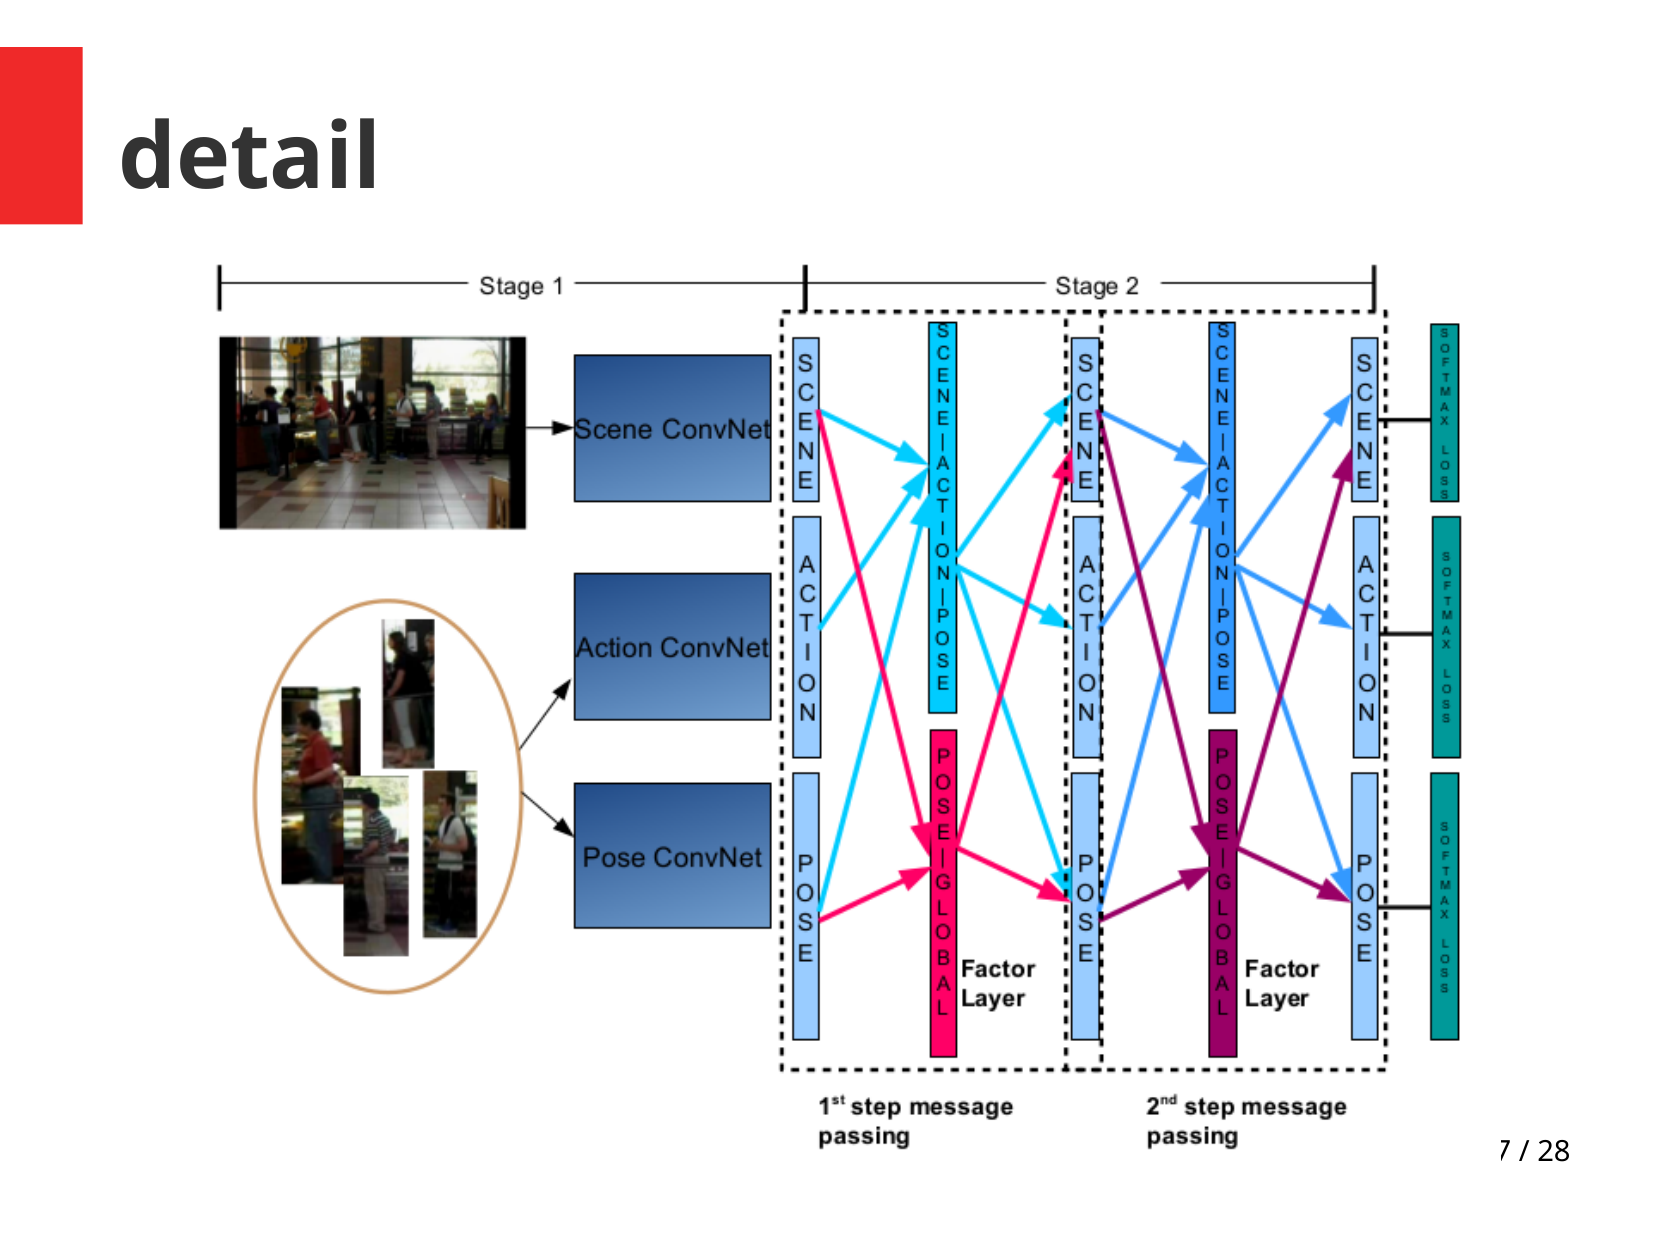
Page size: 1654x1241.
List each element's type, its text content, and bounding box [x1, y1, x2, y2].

picture [165, 224, 1501, 1194]
title detail [118, 49, 1571, 257]
